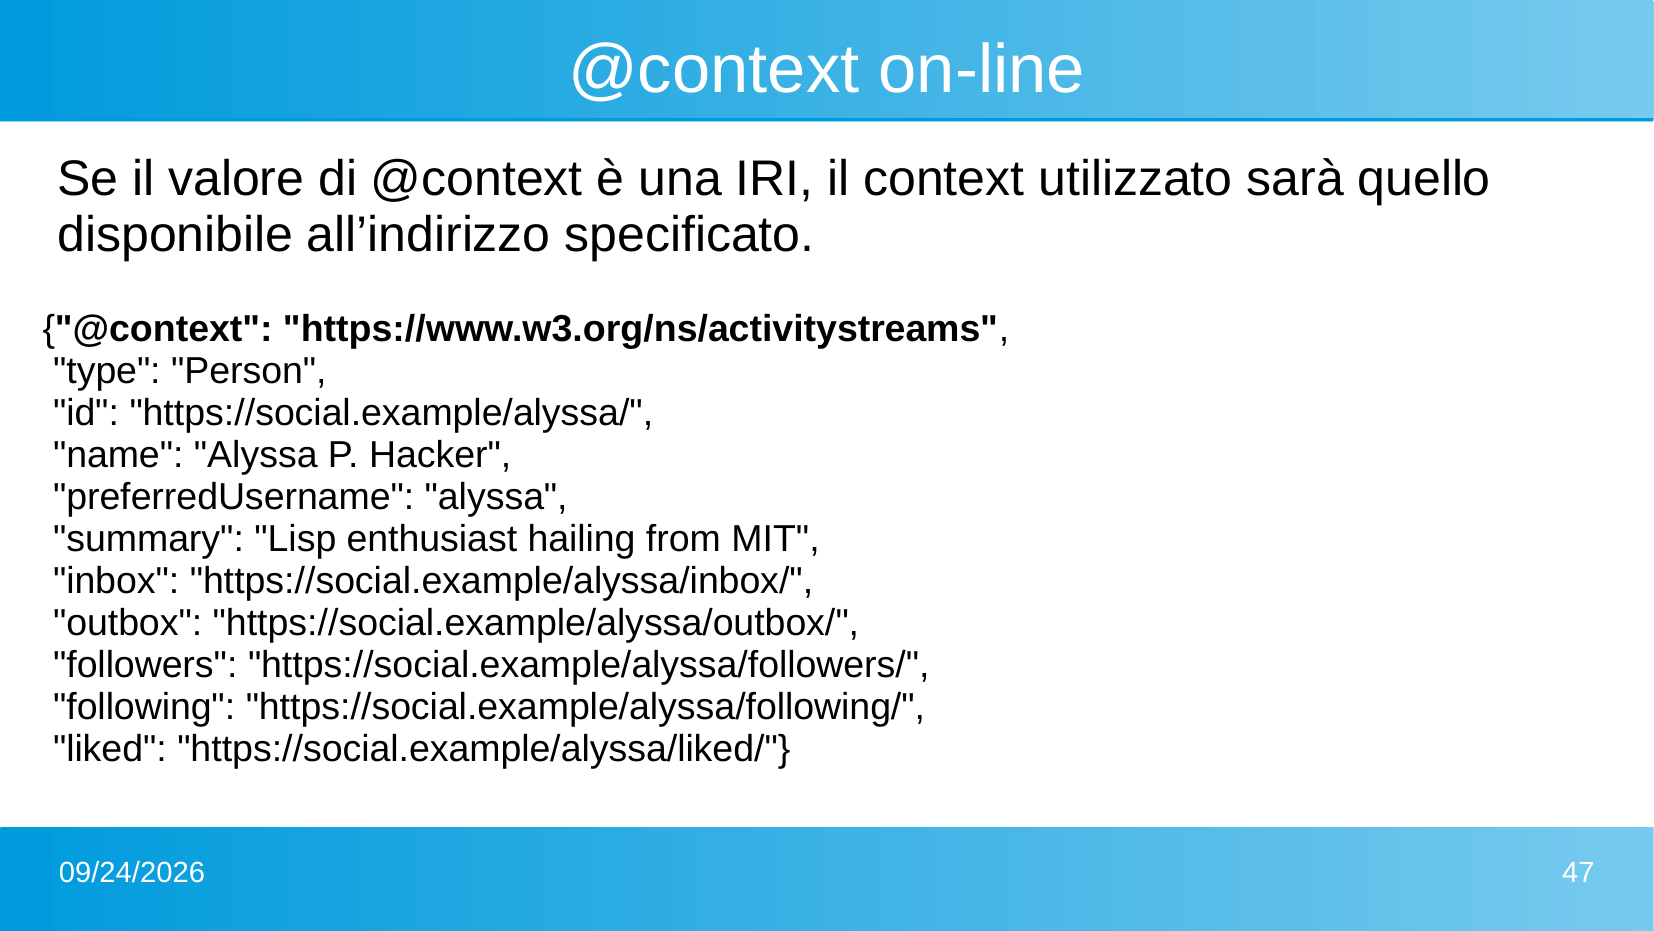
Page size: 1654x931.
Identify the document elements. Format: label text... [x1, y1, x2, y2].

list Se il valore di @context è una IRI, il context utilizzato sarà quello disponibile all’indirizzo specificato. [57, 150, 1613, 263]
text_box {"@context": "https://www.w3.org/ns/activitystreams", "type": "Person", "id": "https://social.example/alyssa/", "name": "Alyssa P. Hacker", "preferredUsername": "alyssa", "summary": "Lisp enthusiast hailing from MIT", "inbox": "https://social.example/alyssa/inbox/", "outbox": "https://social.example/alyssa/outbox/", "followers": "https://social.example/alyssa/followers/", "following": "https://social.example/alyssa/following/", "liked": "https://social.example/alyssa/liked/"} [27, 300, 1566, 777]
title @context on-line [59, 29, 1595, 108]
